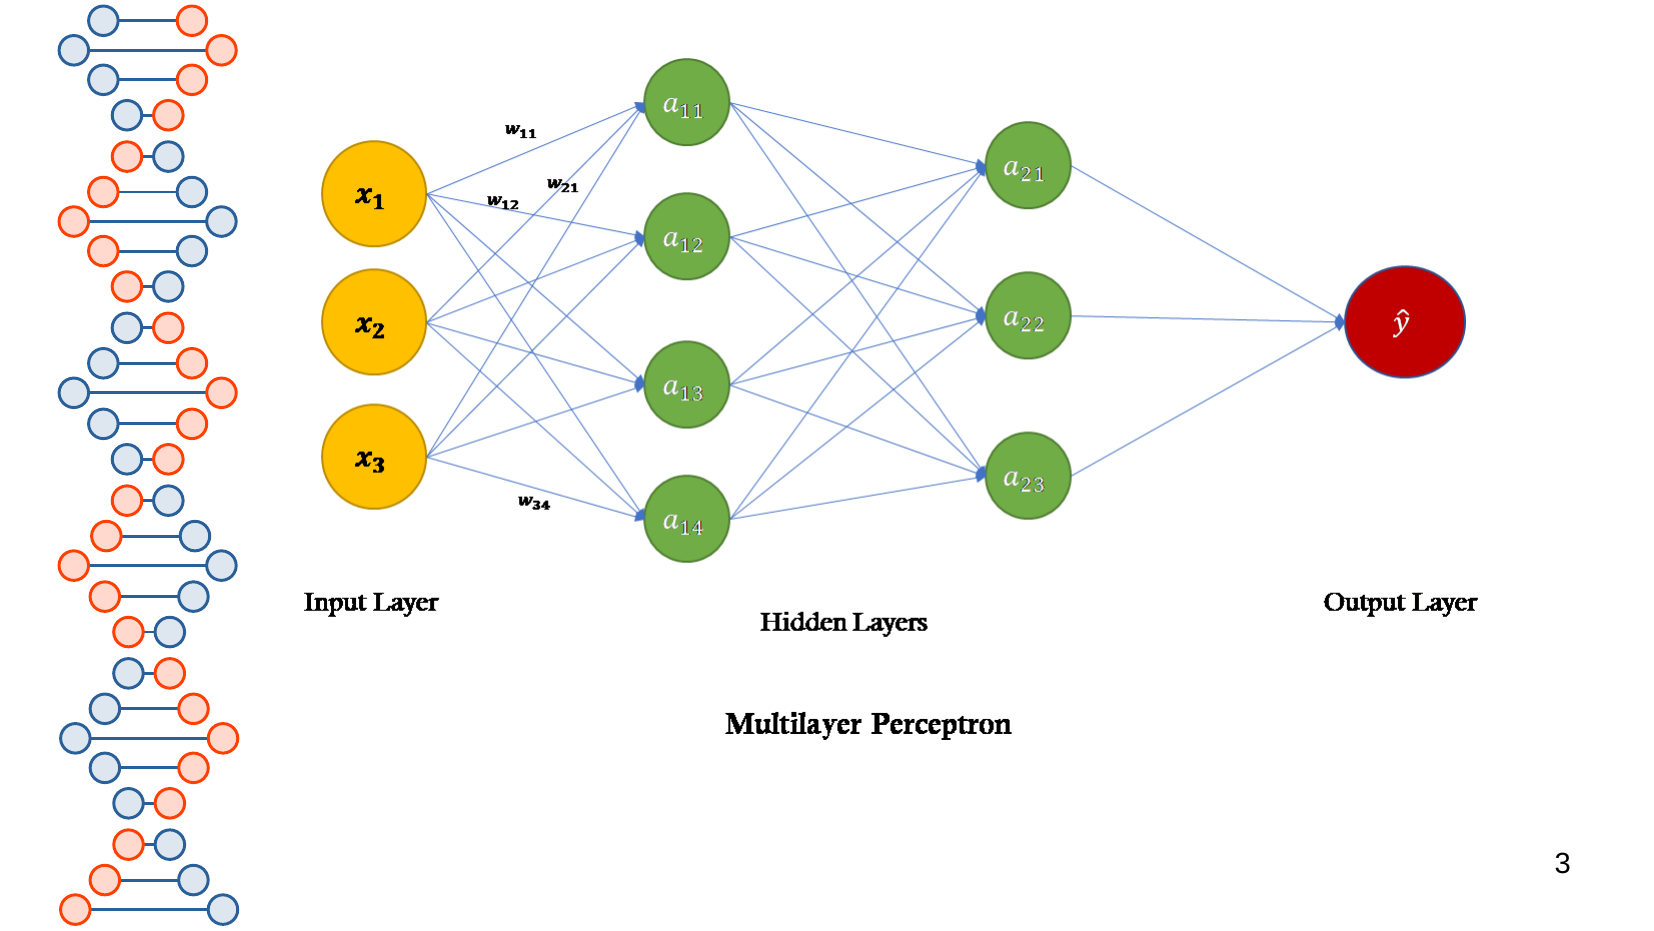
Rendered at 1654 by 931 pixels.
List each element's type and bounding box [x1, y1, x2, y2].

picture [288, 58, 1497, 760]
